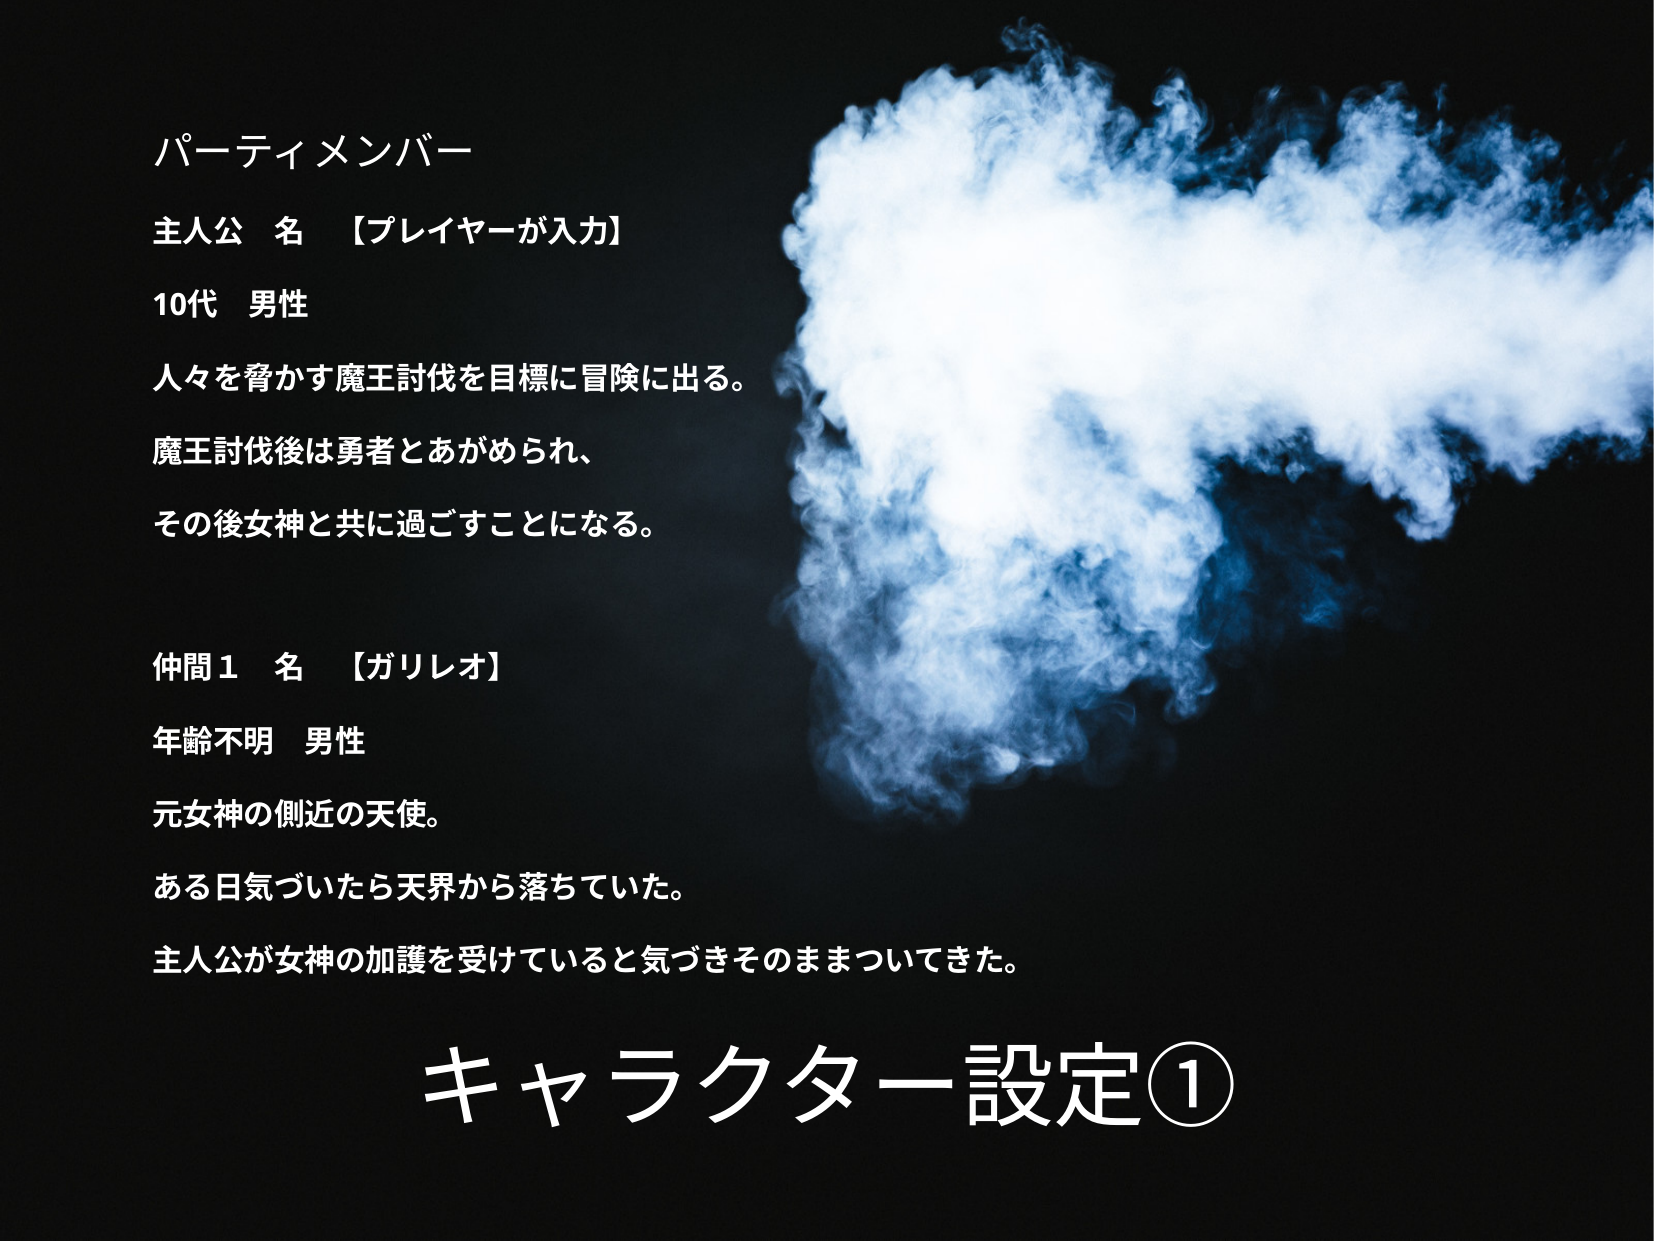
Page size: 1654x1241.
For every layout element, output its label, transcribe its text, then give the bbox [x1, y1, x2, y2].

title キャラクター設定① [82, 993, 1571, 1184]
picture [0, 0, 1654, 1241]
list パーティメンバー 主人公 名 【プレイヤーが入力】 10代 男性 人々を脅かす魔王討伐を目標に冒険に出る。 魔王討伐後は勇者とあがめられ、 その後女神と共に過ごすことになる。 仲間１ 名 【ガリレオ】 年齢不明 男性 元女神の側近の天使。 ある日気づいたら天界から落ちていた。 主人公が女神の加護を受けていると気づきそのままついてきた。 [82, 119, 1571, 993]
